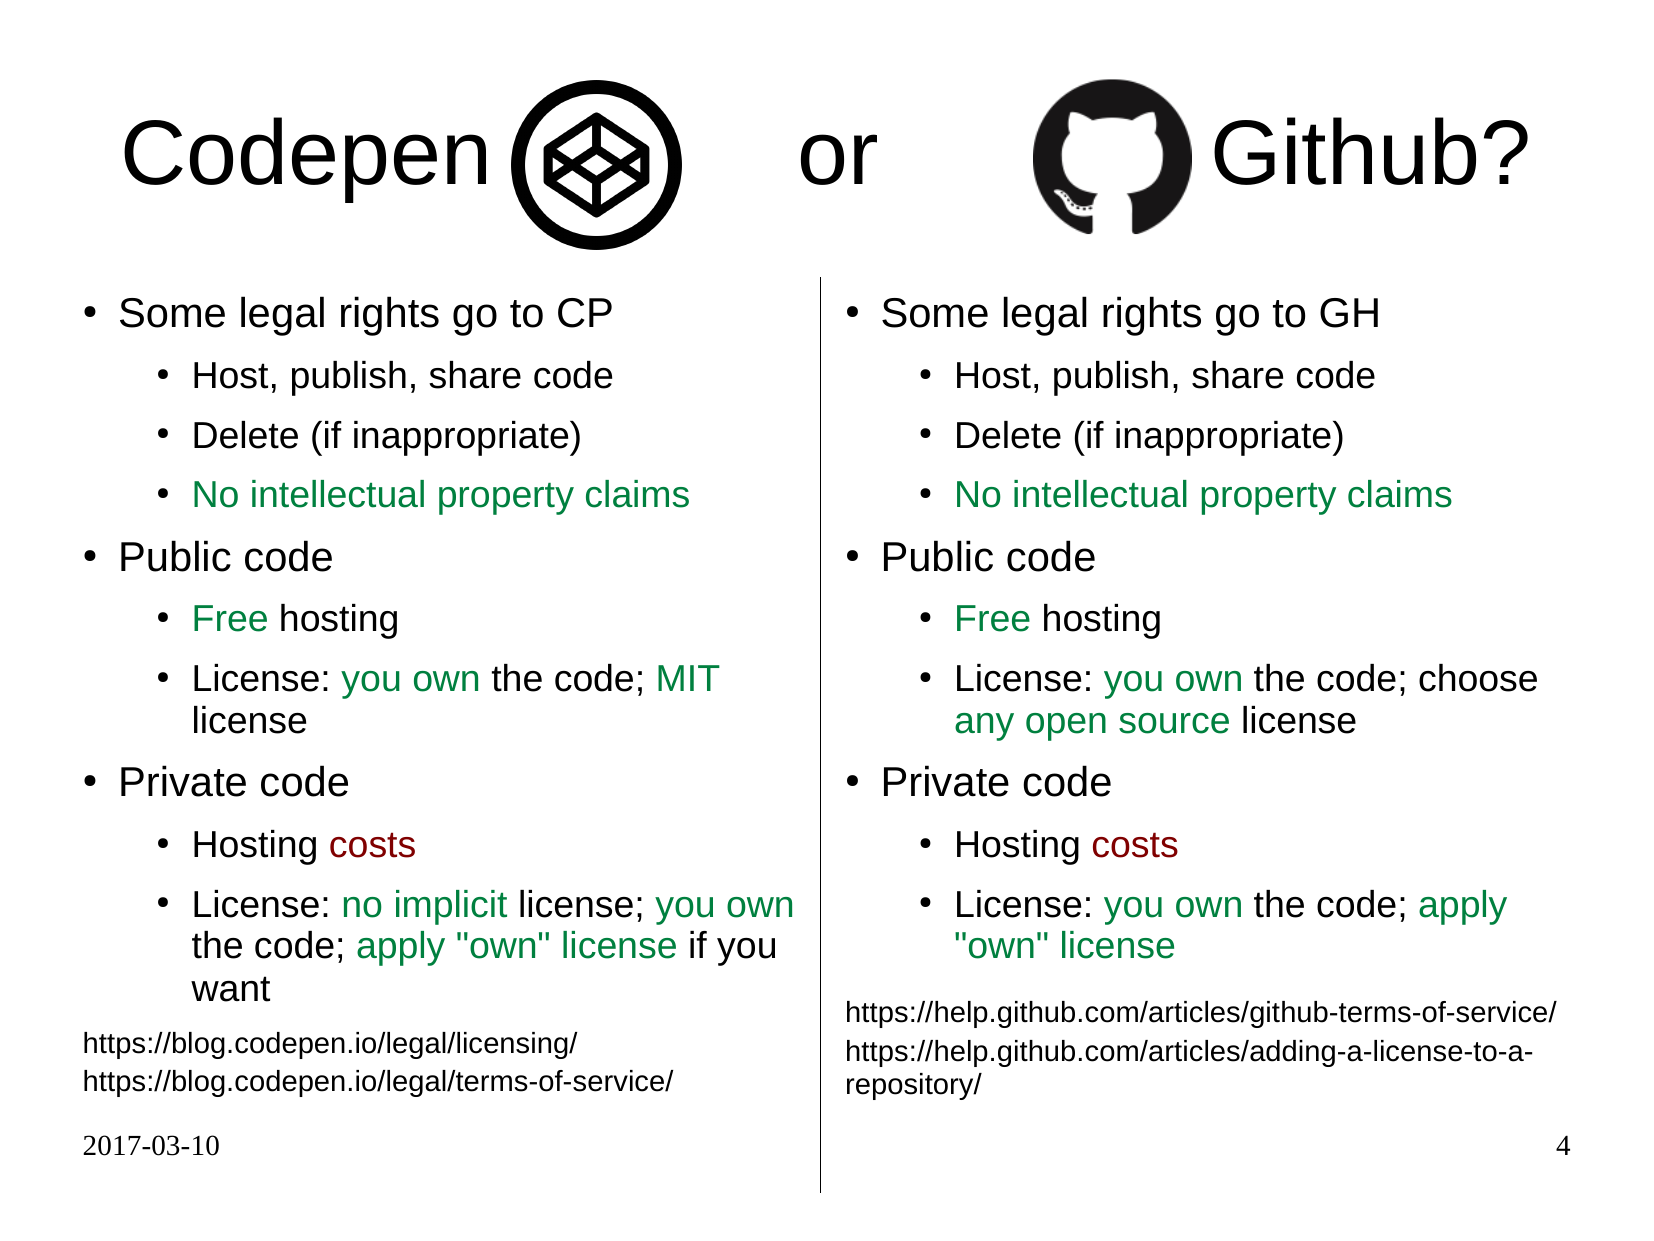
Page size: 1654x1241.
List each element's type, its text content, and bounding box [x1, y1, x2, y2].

list Some legal rights go to CP Host, publish, share code Delete (if inappropriate) No intellectual property claims Public code Free hosting License: you own the code; MIT license Private code Hosting costs License: no implicit license; you own the code; apply "own" license if you want https://blog.codepen.io/legal/licensing/ https://blog.codepen.io/legal/terms-of-service/ [82, 290, 809, 1193]
title Codepen or Github? [82, 49, 1571, 257]
list Some legal rights go to GH Host, publish, share code Delete (if inappropriate) No intellectual property claims Public code Free hosting License: you own the code; choose any open source license Private code Hosting costs License: you own the code; apply "own" license https://help.github.com/articles/github-terms-of-service/ https://help.github.com/articles/adding-a-license-to-a-repository/ [845, 290, 1572, 1196]
picture [507, 76, 686, 254]
picture [1033, 78, 1192, 237]
